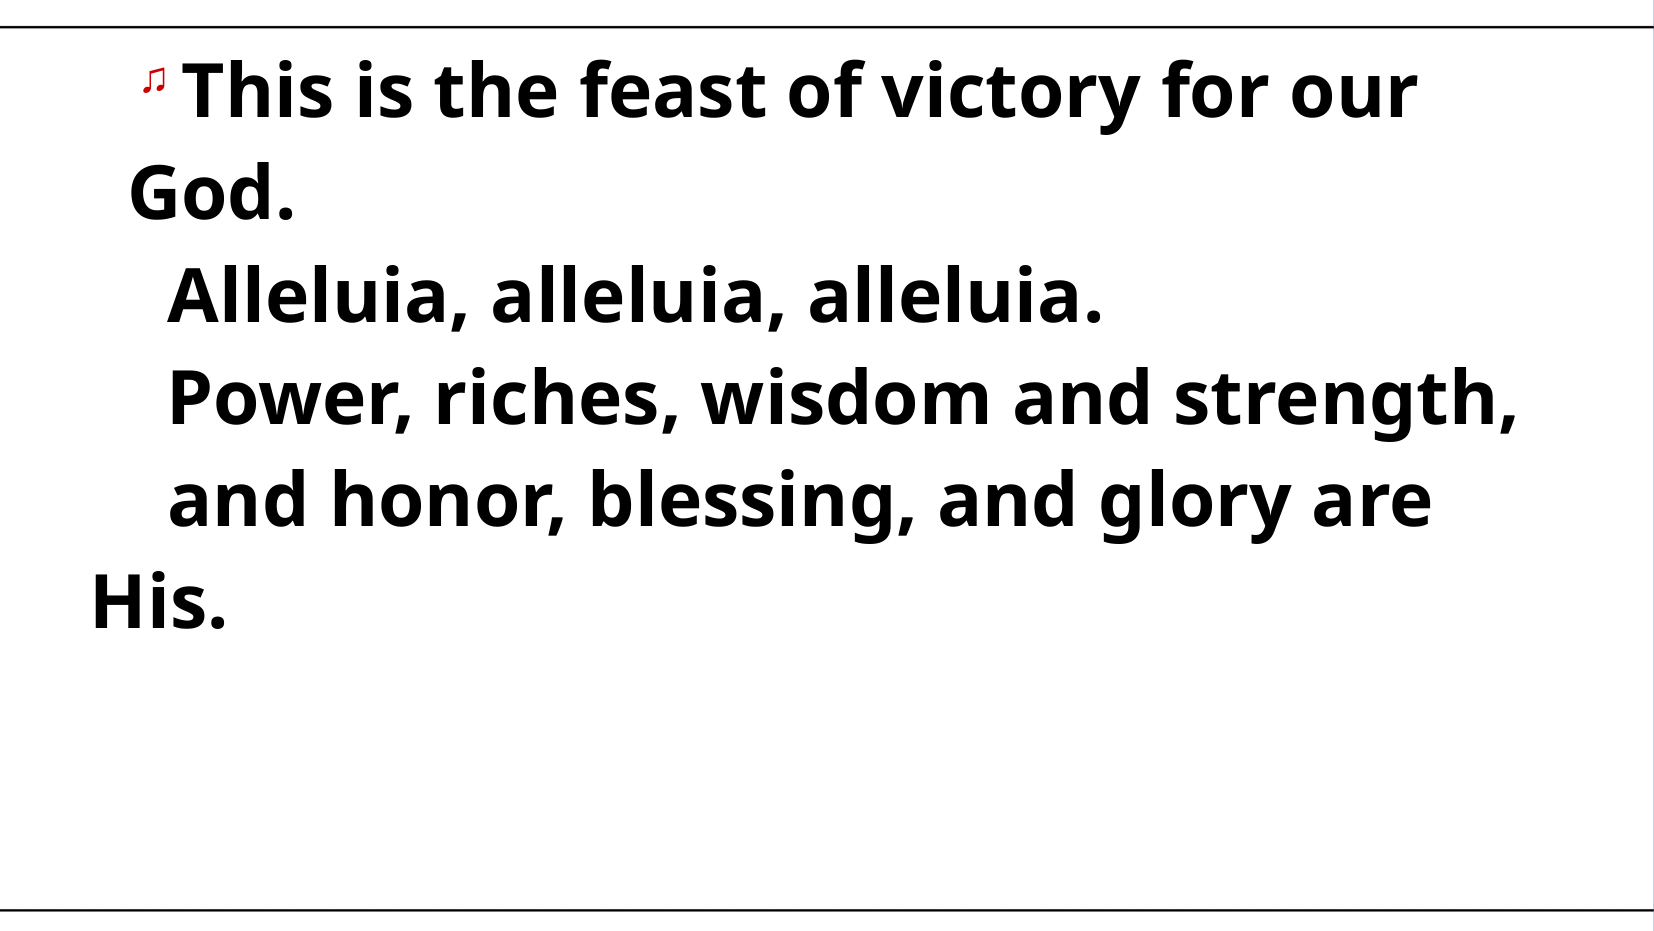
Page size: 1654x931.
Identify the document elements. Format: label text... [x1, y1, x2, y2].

picture [0, 0, 1654, 931]
text_box ♫ This is the feast of victory for our God. Alleluia, alleluia, alleluia. Power, riches, wisdom and strength, and honor, blessing, and glory are His. [75, 30, 1576, 445]
